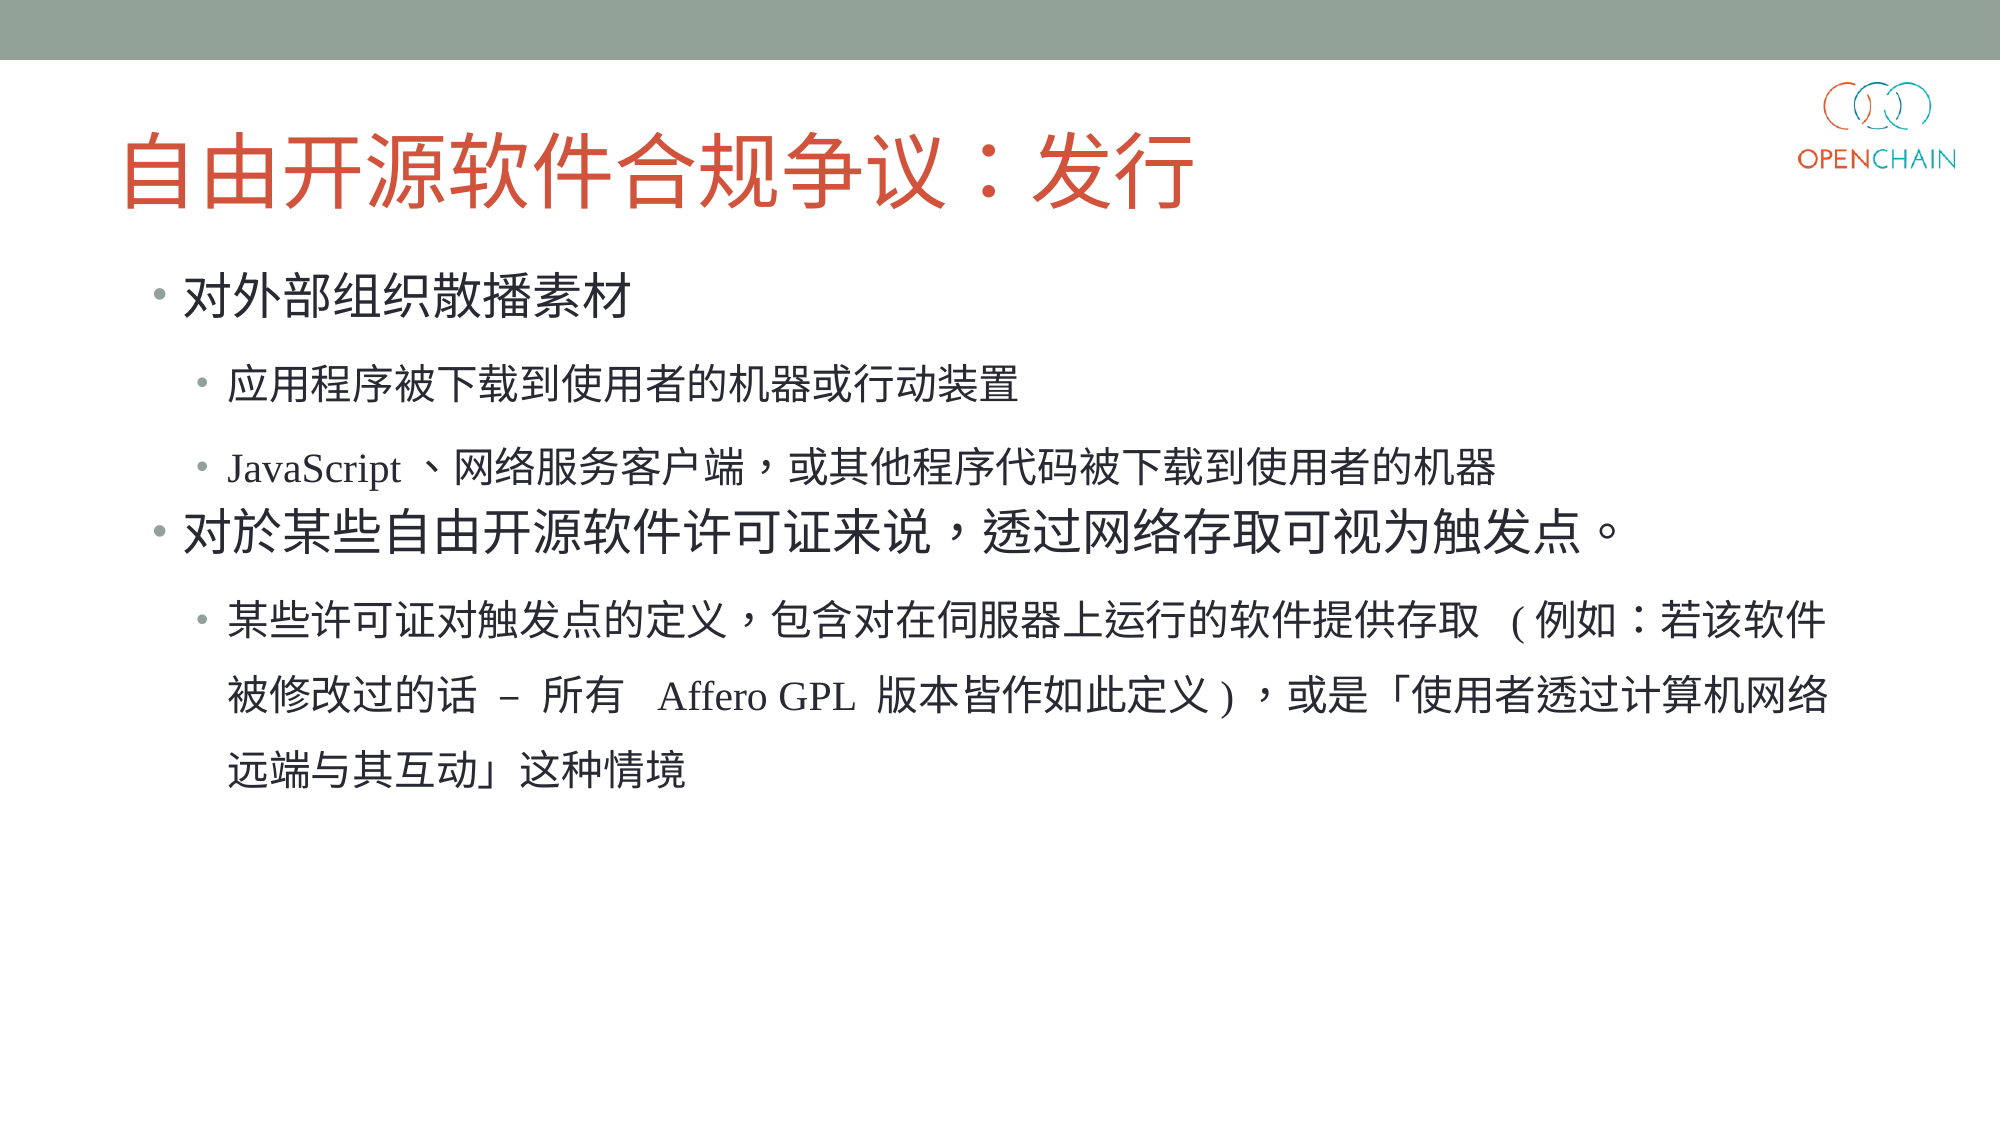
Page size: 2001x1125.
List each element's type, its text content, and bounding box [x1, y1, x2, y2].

picture [1798, 82, 1955, 169]
list 对外部组织散播素材 应用程序被下载到使用者的机器或行动装置 JavaScript、网络服务客户端，或其他程序代码被下载到使用者的机器 对於某些自由开源软件许可证来说，透过网络存取可视为触发点。 某些许可证对触发点的定义，包含对在伺服器上运行的软件提供存取 (例如：若该软件被修改过的话 – 所有 Affero GPL 版本皆作如此定义)，或是「使用者透过计算机网络远端与其互动」这种情境 [137, 256, 1863, 1059]
title 自由开源软件合规争议：发行 [99, 87, 1900, 250]
